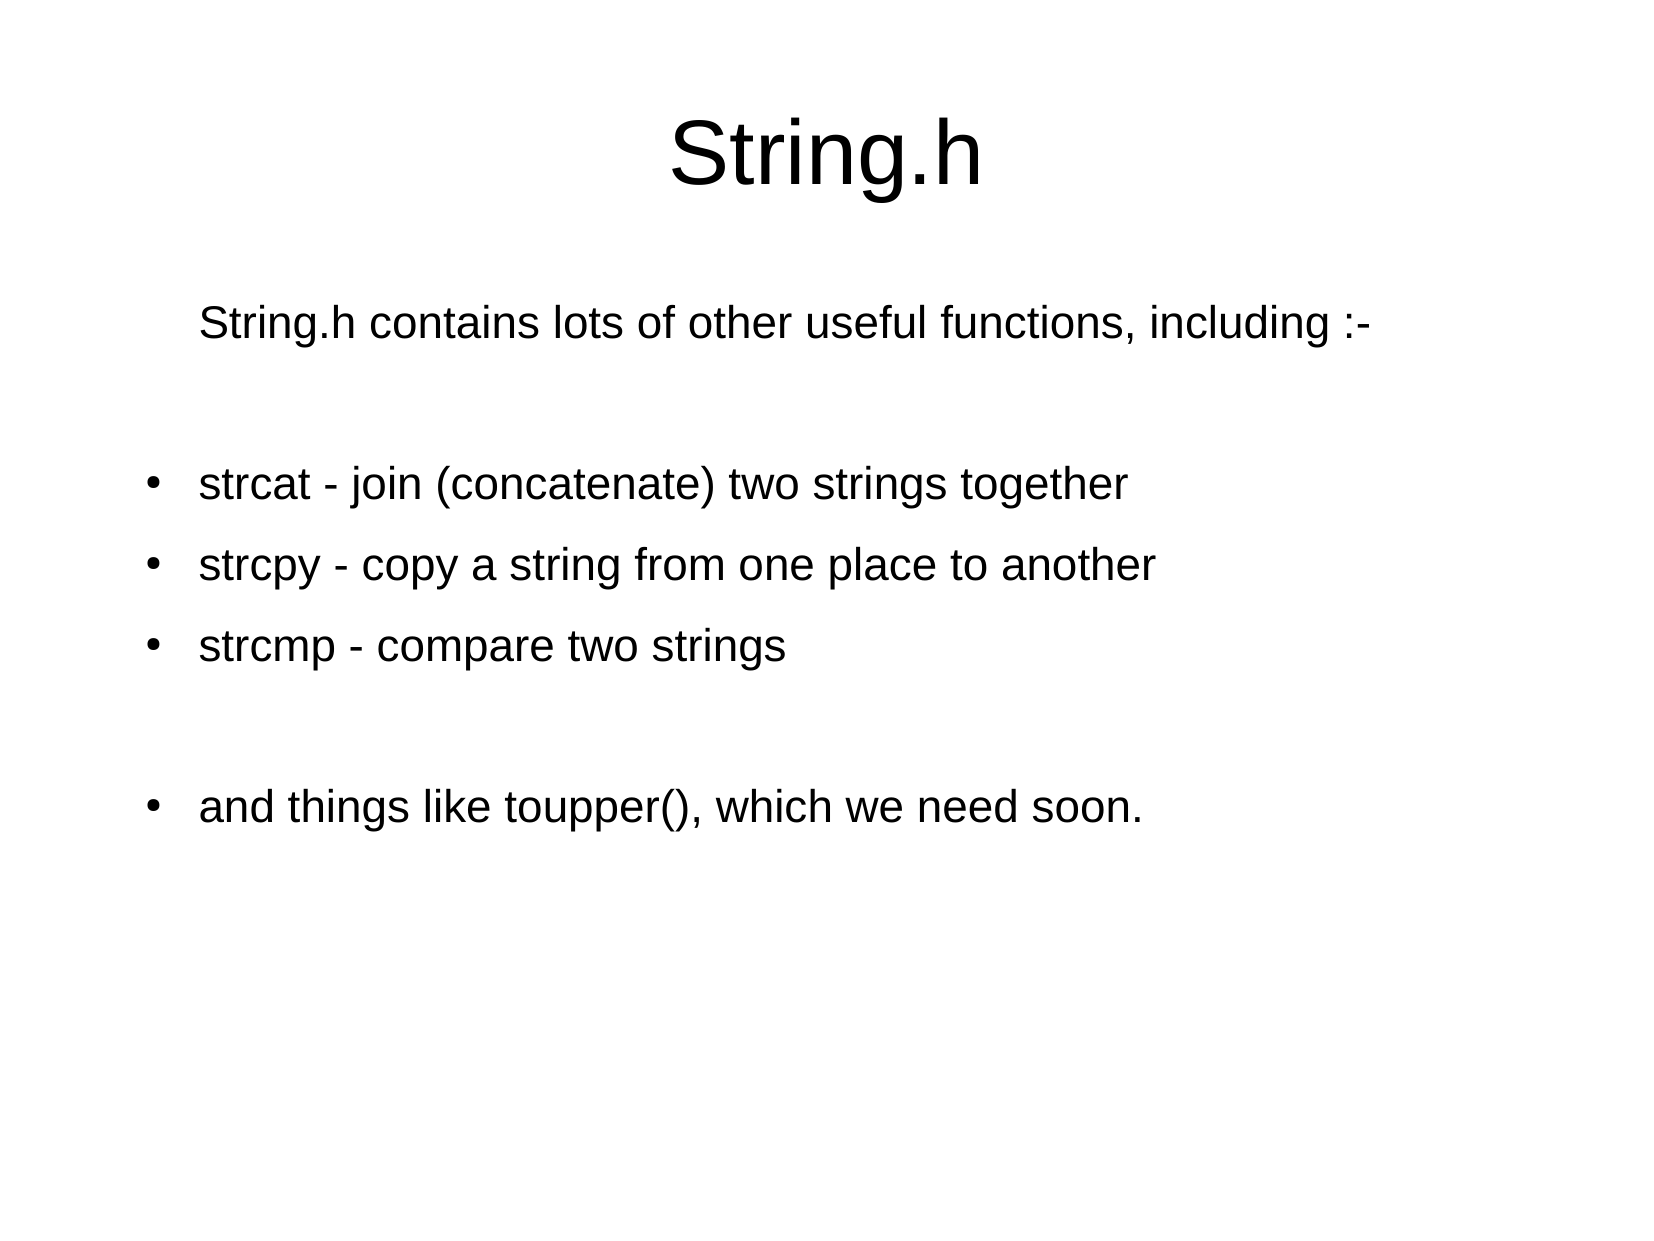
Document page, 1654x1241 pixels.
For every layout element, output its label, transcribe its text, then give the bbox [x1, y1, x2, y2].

list String.h contains lots of other useful functions, including :- strcat - join (concatenate) two strings together strcpy - copy a string from one place to another strcmp - compare two strings and things like toupper(), which we need soon. [127, 296, 1583, 1170]
title String.h [82, 49, 1571, 257]
